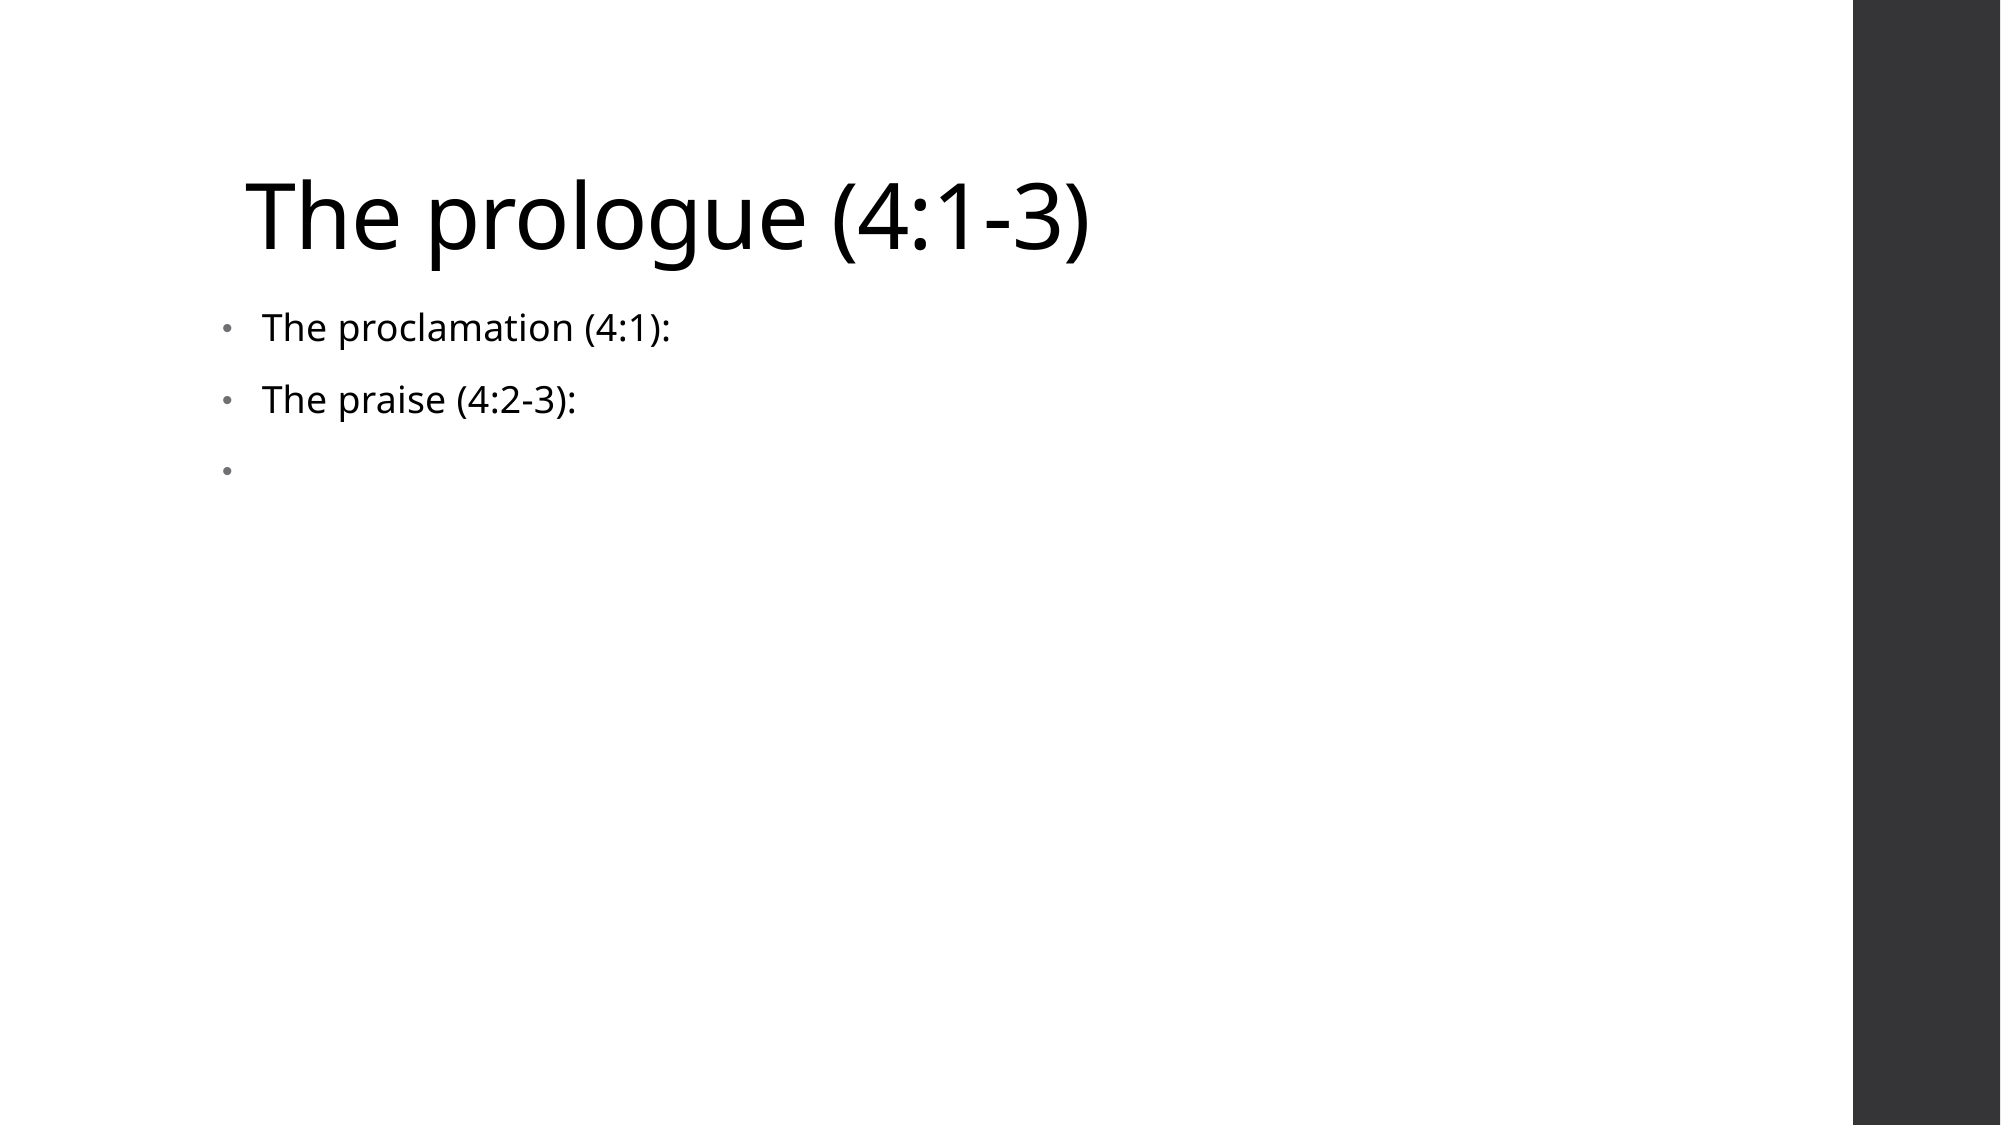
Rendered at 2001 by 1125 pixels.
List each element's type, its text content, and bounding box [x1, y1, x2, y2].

list The proclamation (4:1): The praise (4:2-3): [206, 299, 1617, 1014]
title The prologue (4:1-3) [206, 60, 1797, 278]
